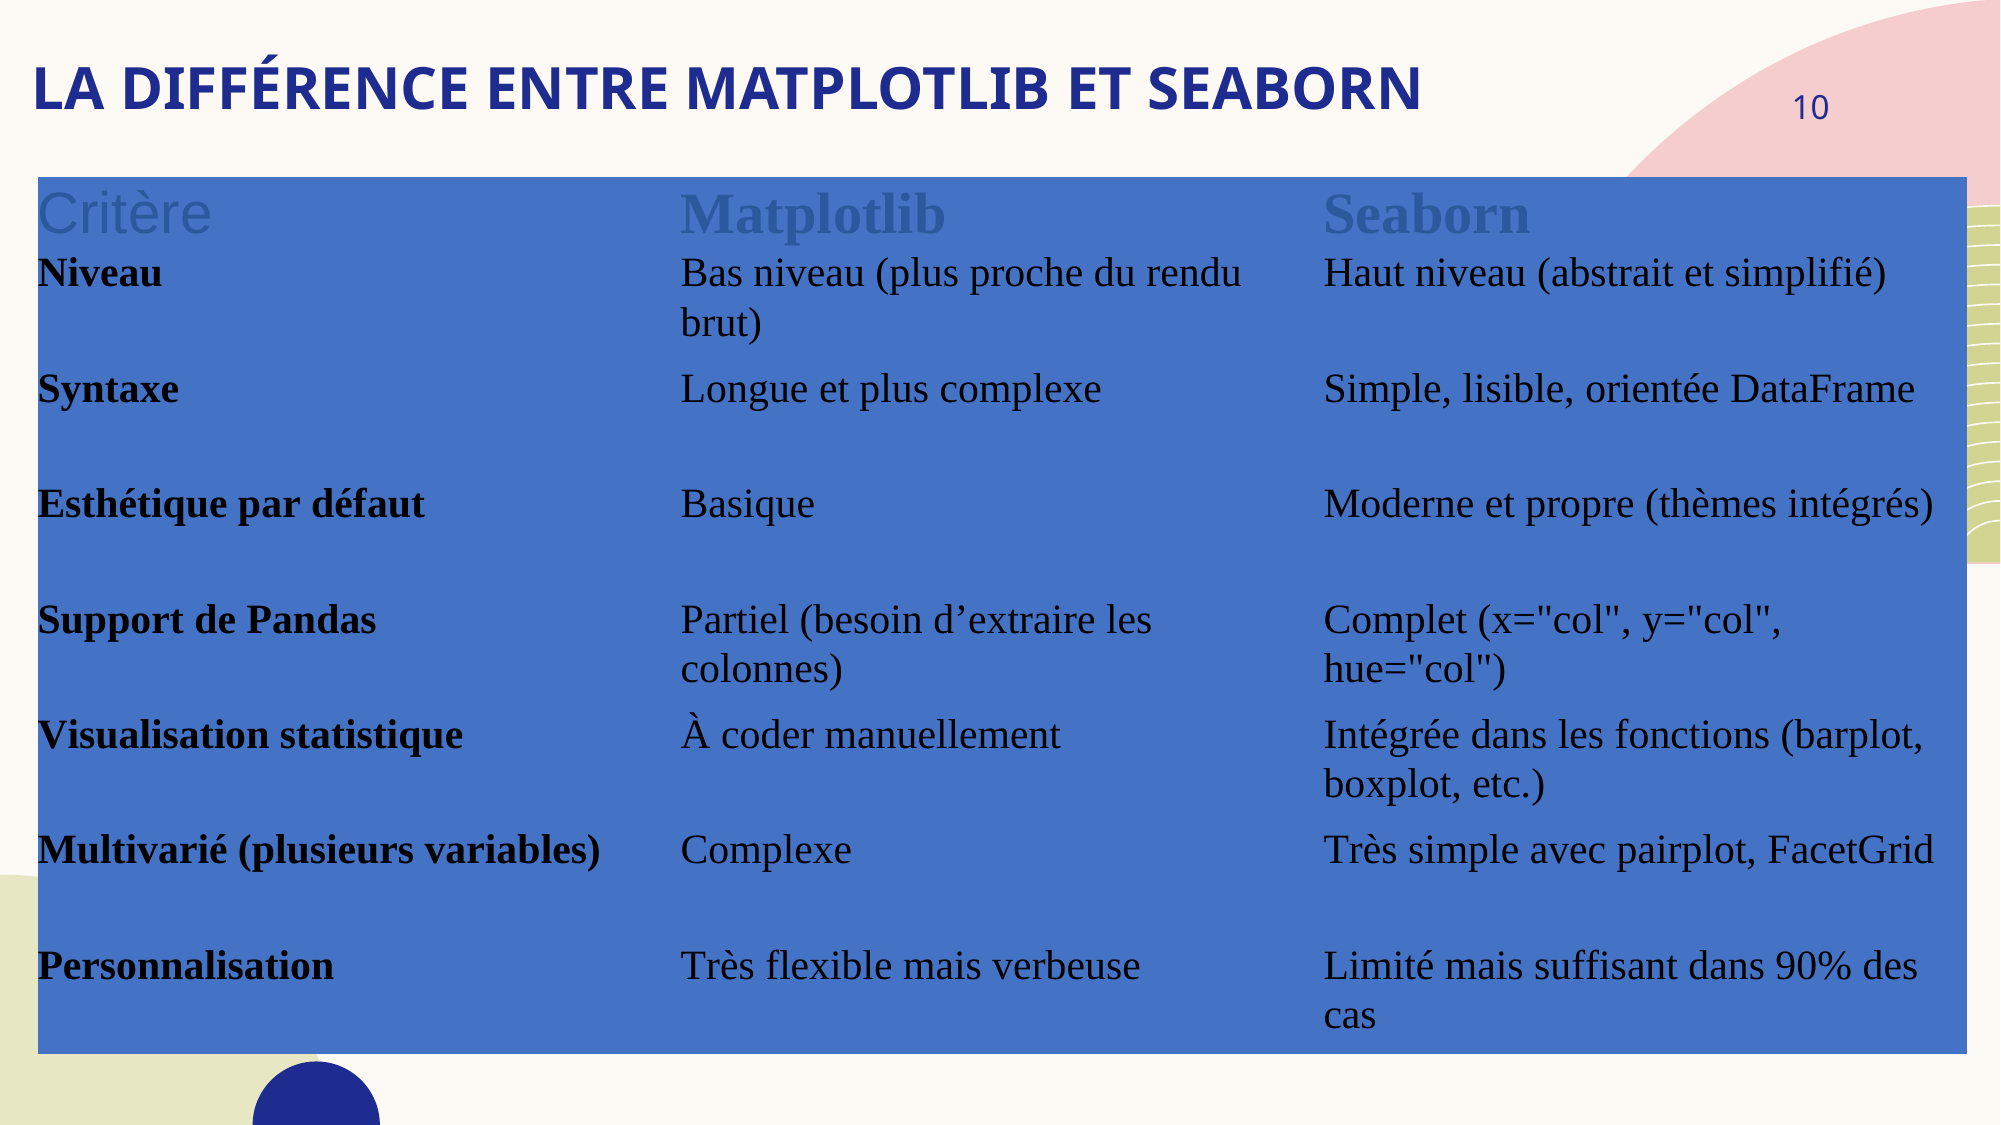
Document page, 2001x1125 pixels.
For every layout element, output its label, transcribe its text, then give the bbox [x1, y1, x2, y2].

table_cell Moderne et propre (thèmes intégrés) [1324, 477, 1967, 593]
table_cell Très flexible mais verbeuse [681, 939, 1324, 1054]
table_cell Niveau [38, 246, 681, 362]
table_cell Simple, lisible, orientée DataFrame [1324, 362, 1967, 477]
title la différence entre Matplotlib et Seaborn [16, 0, 2000, 121]
table_cell Basique [689, 504, 702, 515]
table_cell Personnalisation [38, 939, 681, 1054]
table_cell Complexe [681, 823, 1324, 939]
table_cell Bas niveau (plus proche du rendu brut) [681, 246, 1324, 362]
text_box [1776, 69, 1939, 148]
table_cell Basique [681, 477, 1324, 593]
table_cell Esthétique par défaut [38, 477, 681, 593]
table_cell Longue et plus complexe [681, 362, 1324, 477]
table_cell À coder manuellement [681, 708, 1324, 823]
table_cell Visualisation statistique [38, 708, 681, 823]
table_cell Complet (x="col", y="col", hue="col") [1324, 593, 1967, 708]
table_cell Multivarié (plusieurs variables) [38, 823, 681, 939]
table_cell Intégrée dans les fonctions (barplot, boxplot, etc.) [1324, 708, 1967, 823]
table_header Critère [38, 177, 681, 246]
table_cell Partiel (besoin d’extraire les colonnes) [681, 593, 1324, 708]
table_header Seaborn [1324, 177, 1967, 246]
table_cell Limité mais suffisant dans 90% des cas [1324, 939, 1967, 1054]
table_cell Haut niveau (abstrait et simplifié) [1324, 246, 1967, 362]
table_cell Support de Pandas [38, 593, 681, 708]
table_cell Syntaxe [38, 362, 681, 477]
table_header Matplotlib [681, 177, 1324, 246]
table_cell Très simple avec pairplot, FacetGrid [1324, 823, 1967, 939]
